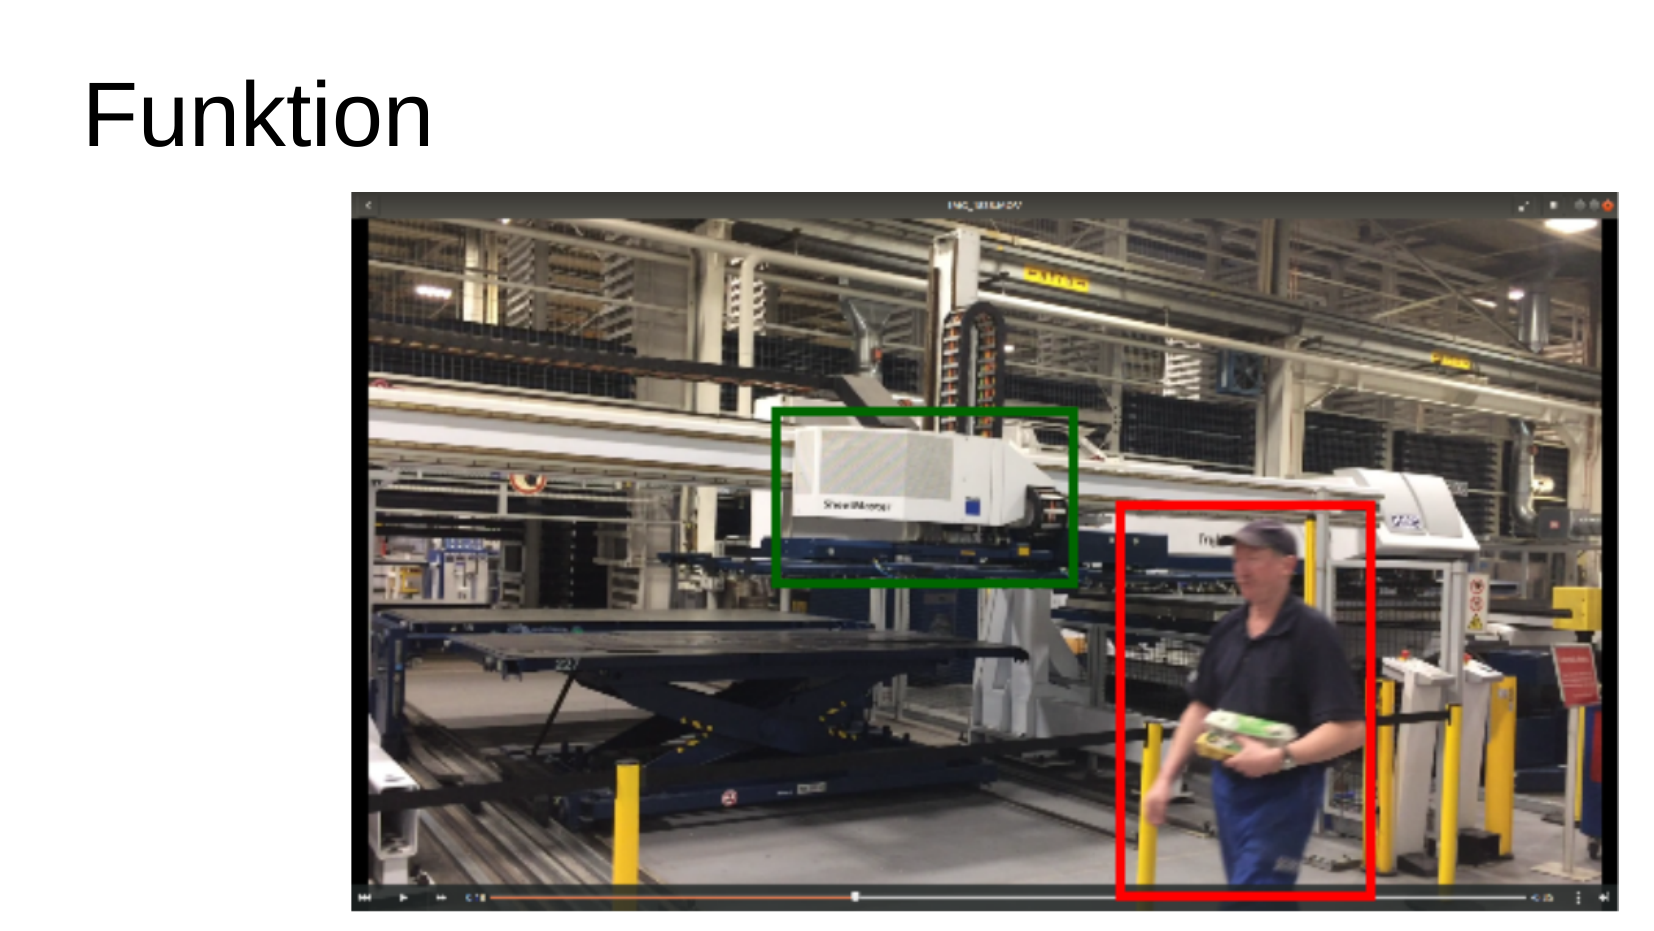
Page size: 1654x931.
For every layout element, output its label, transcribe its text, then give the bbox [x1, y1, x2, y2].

title Funktion [82, 37, 1571, 193]
picture [350, 192, 1619, 913]
